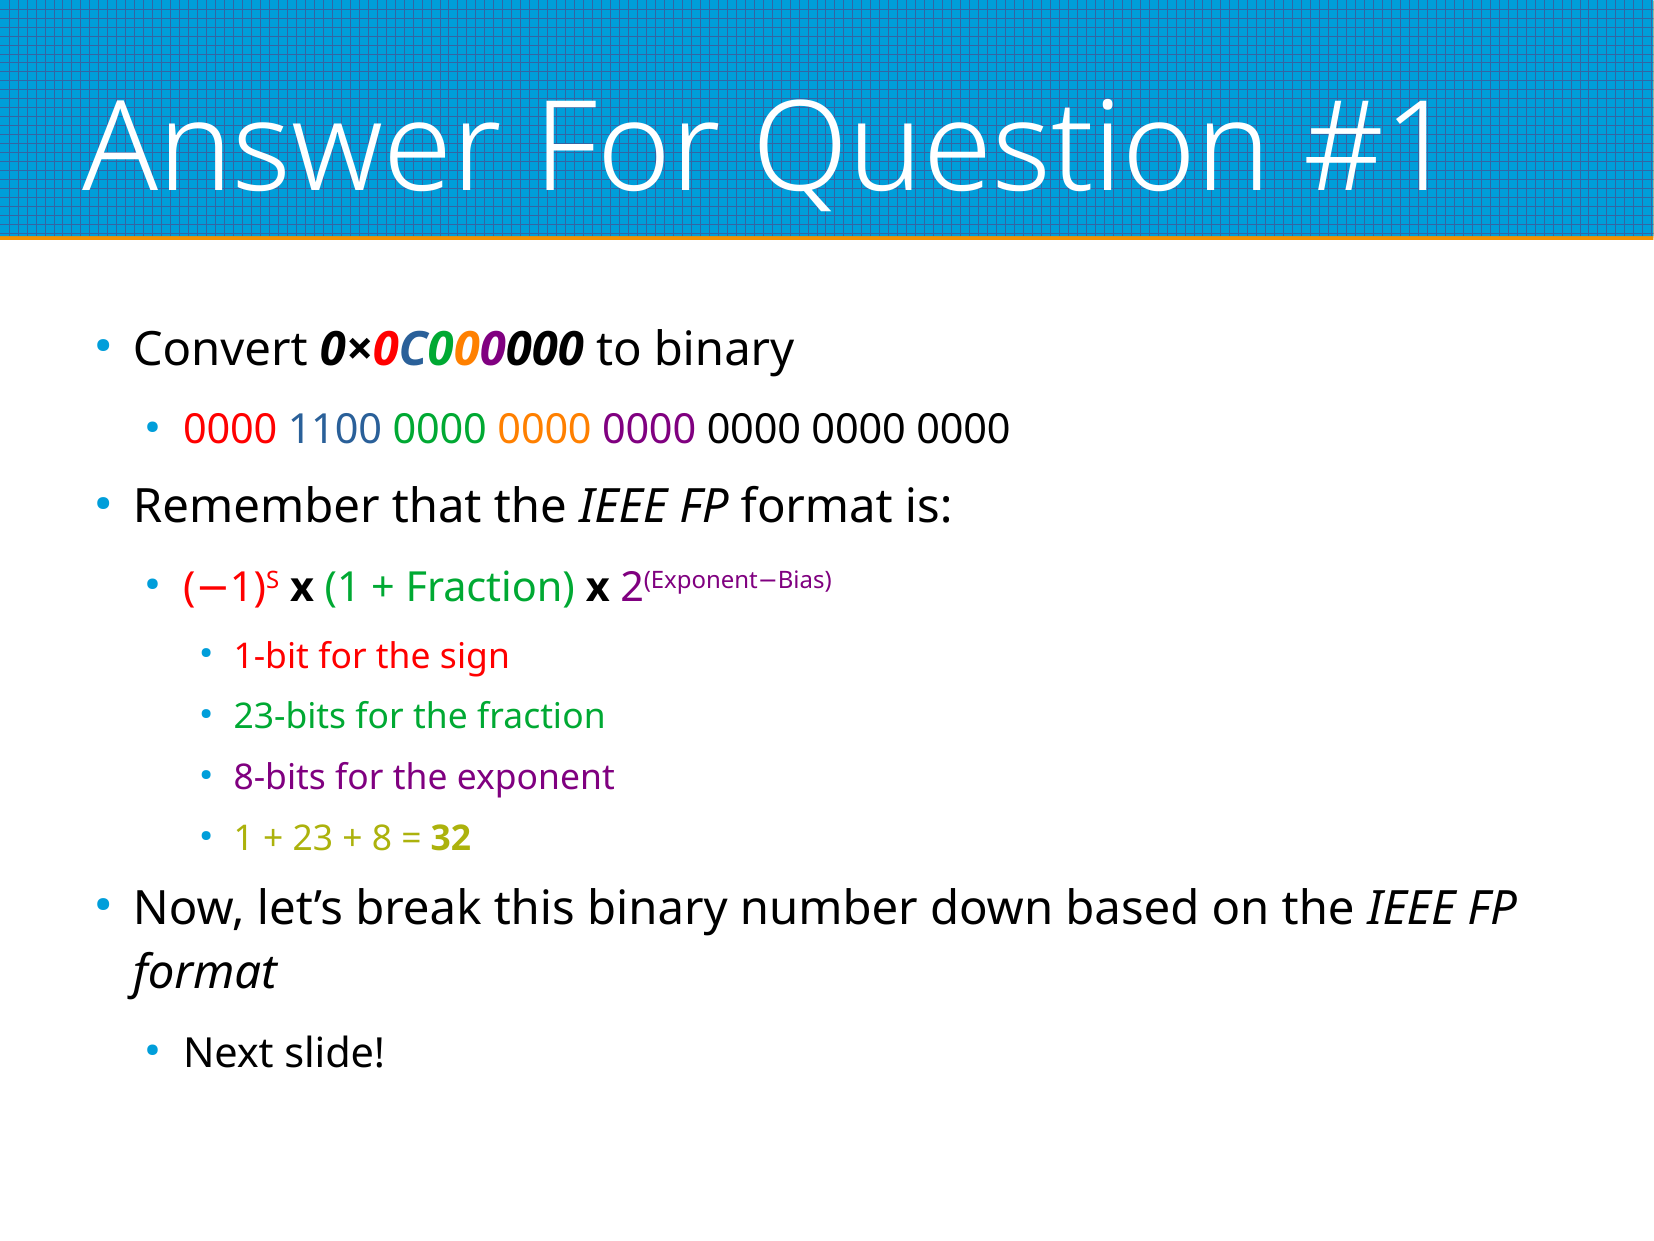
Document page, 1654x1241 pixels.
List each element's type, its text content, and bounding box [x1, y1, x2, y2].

title Answer For Question #1 [82, 19, 1571, 227]
list Convert 0×0C000000 to binary 0000 1100 0000 0000 0000 0000 0000 0000 Remember that the IEEE FP format is: (−1)S x (1 + Fraction) x 2(Exponent−Bias) 1-bit for the sign 23-bits for the fraction 8-bits for the exponent 1 + 23 + 8 = 32 Now, let’s break this binary number down based on the IEEE FP format Next slide! [82, 314, 1563, 1081]
